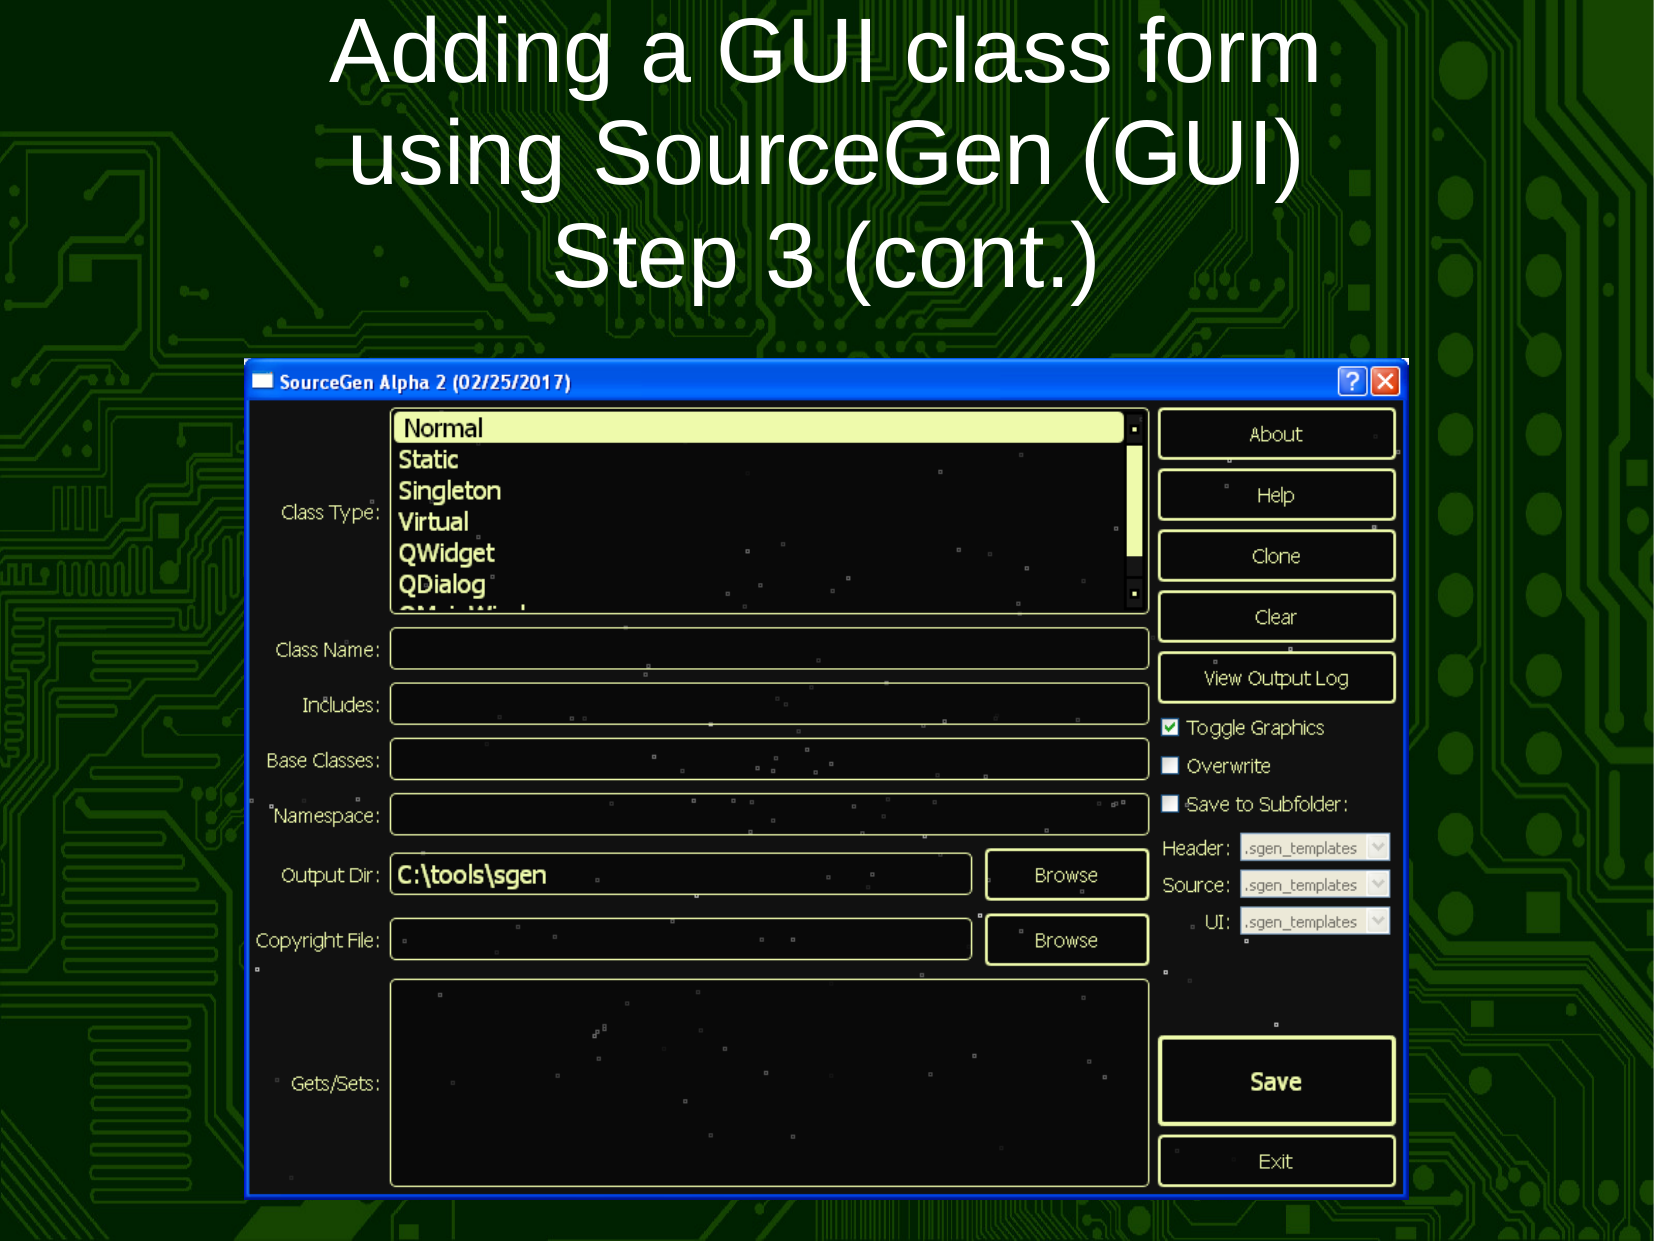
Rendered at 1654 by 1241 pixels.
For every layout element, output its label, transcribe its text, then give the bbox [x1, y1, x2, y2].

picture [0, 0, 1654, 1241]
title Adding a GUI class form using SourceGen (GUI) Step 3 (cont.) [82, 0, 1571, 307]
